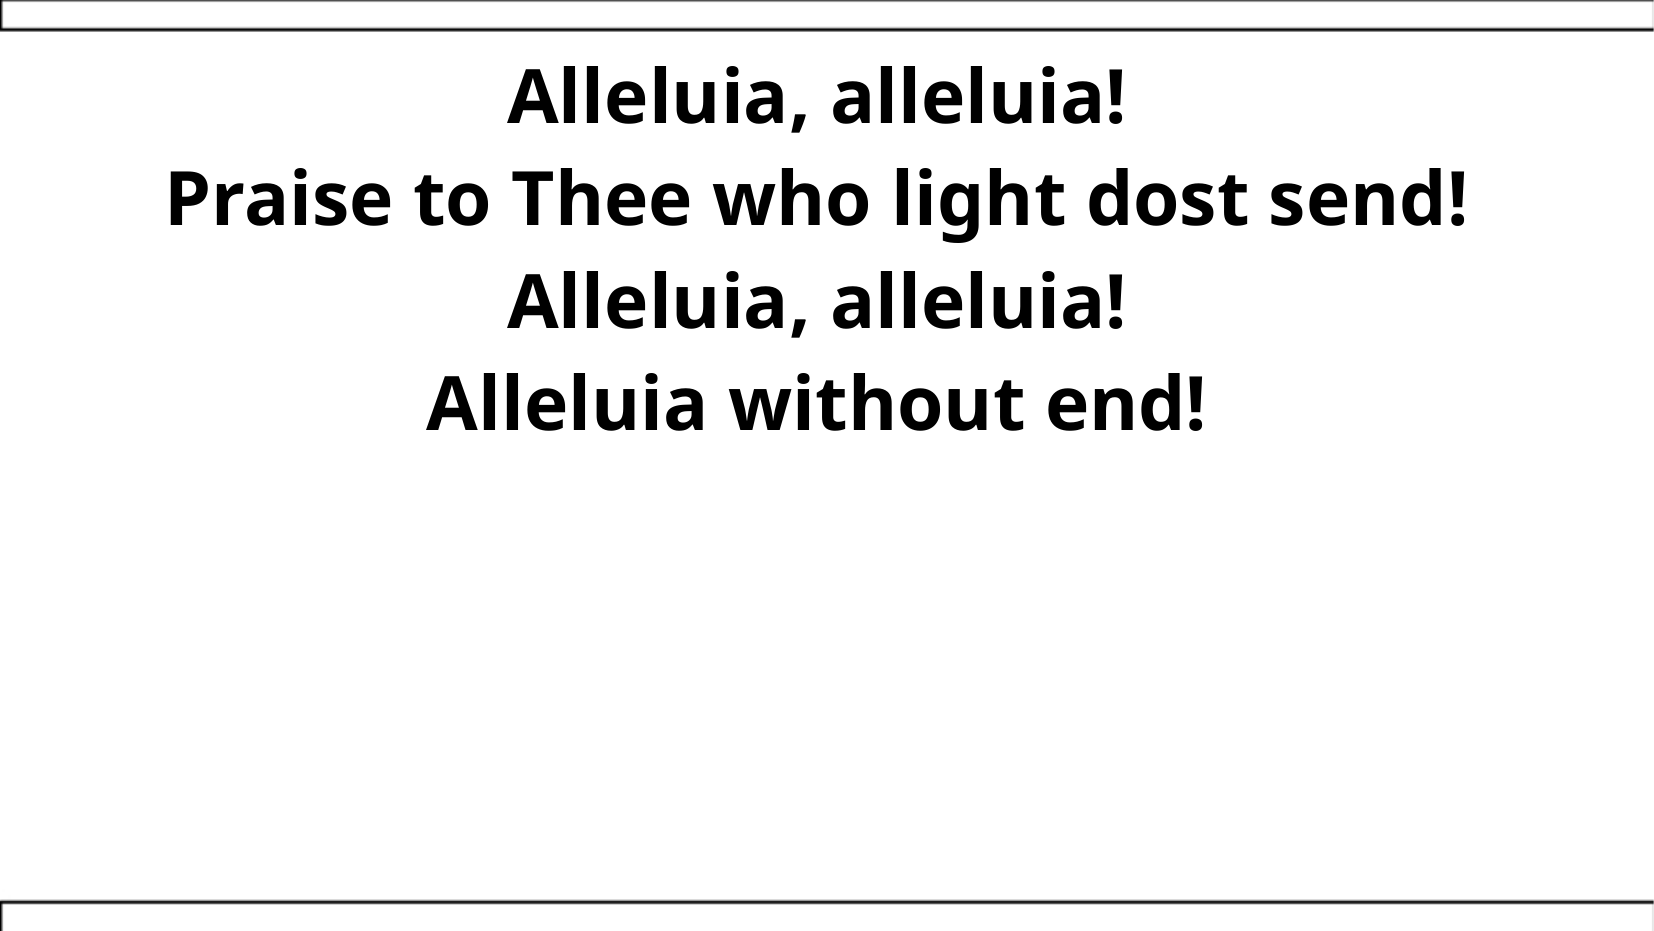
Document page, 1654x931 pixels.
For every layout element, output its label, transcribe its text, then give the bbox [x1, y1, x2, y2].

picture [0, 0, 1654, 931]
text_box Alleluia, alleluia! Praise to Thee who light dost send! Alleluia, alleluia! Alleluia without end! [90, 35, 1546, 451]
